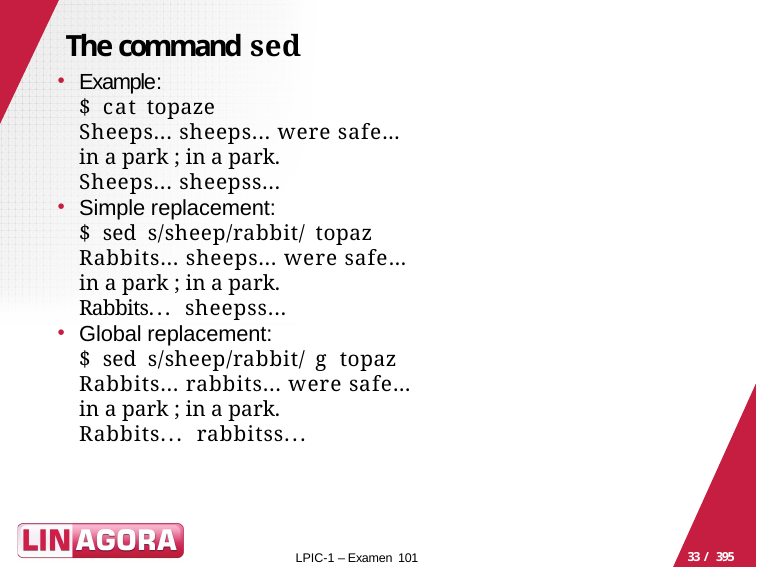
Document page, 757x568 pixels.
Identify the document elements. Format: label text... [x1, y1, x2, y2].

text_box LPIC-1 – Examen 101 [293, 549, 420, 568]
text_box The command sed [63, 26, 697, 122]
text_box Example: $ cat topaze Sheeps... sheeps... were safe… in a park ; in a park. Sheeps... sheepss... Simple replacement: $ sed s/sheep/rabbit/ topaz Rabbits... sheeps... were safe… in a park ; in a park. Rabbits... sheepss... Global replacement: $ sed s/sheep/rabbit/ g topaz Rabbits... rabbits... were safe… in a park ; in a park. Rabbits... rabbitss... [55, 67, 627, 479]
text_box <numéro> / 395 [683, 549, 747, 568]
picture [0, 0, 352, 352]
text_box [17, 520, 184, 562]
